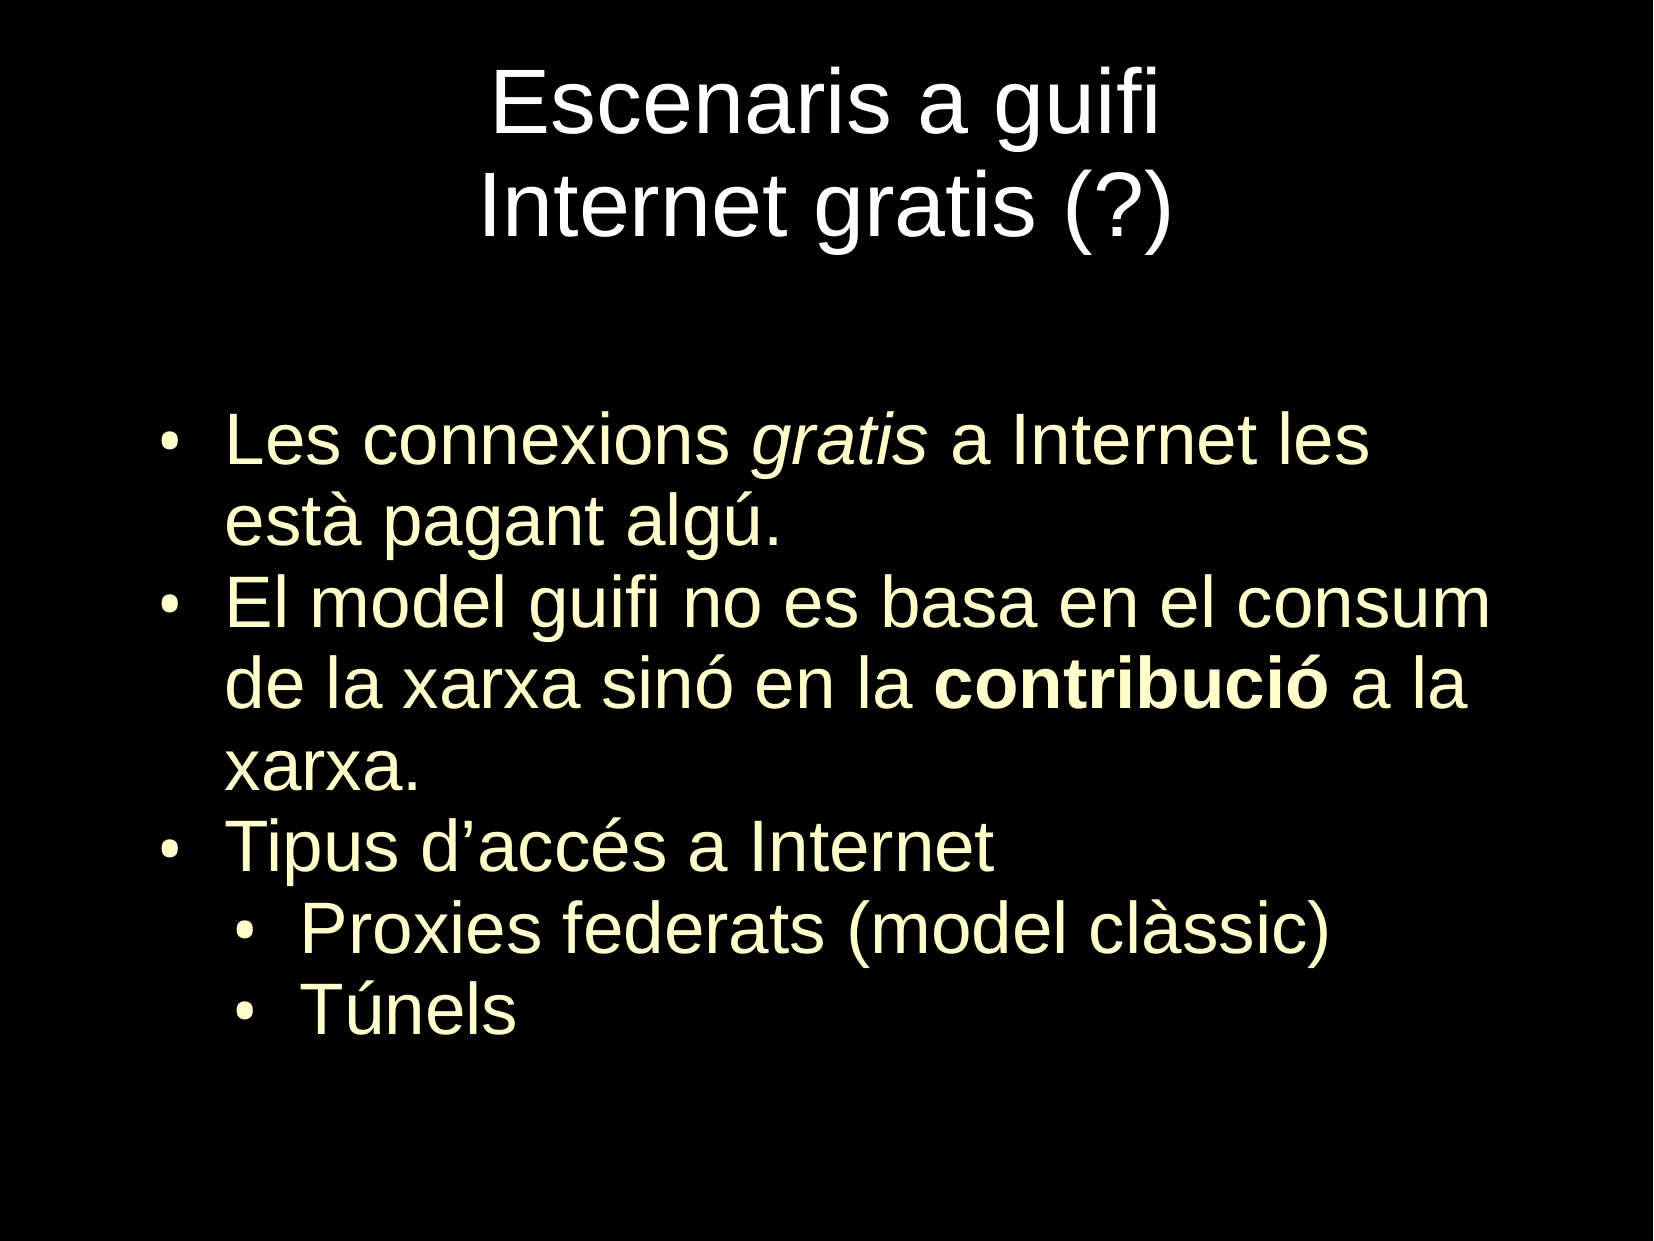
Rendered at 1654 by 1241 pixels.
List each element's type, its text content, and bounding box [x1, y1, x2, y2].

title Escenaris a guifi Internet gratis (?) [82, 49, 1571, 257]
text_box Les connexions gratis a Internet les està pagant algú. El model guifi no es basa en el consum de la xarxa sinó en la contribució a la xarxa. Tipus d’accés a Internet Proxies federats (model clàssic) Túnels [135, 309, 1516, 1058]
